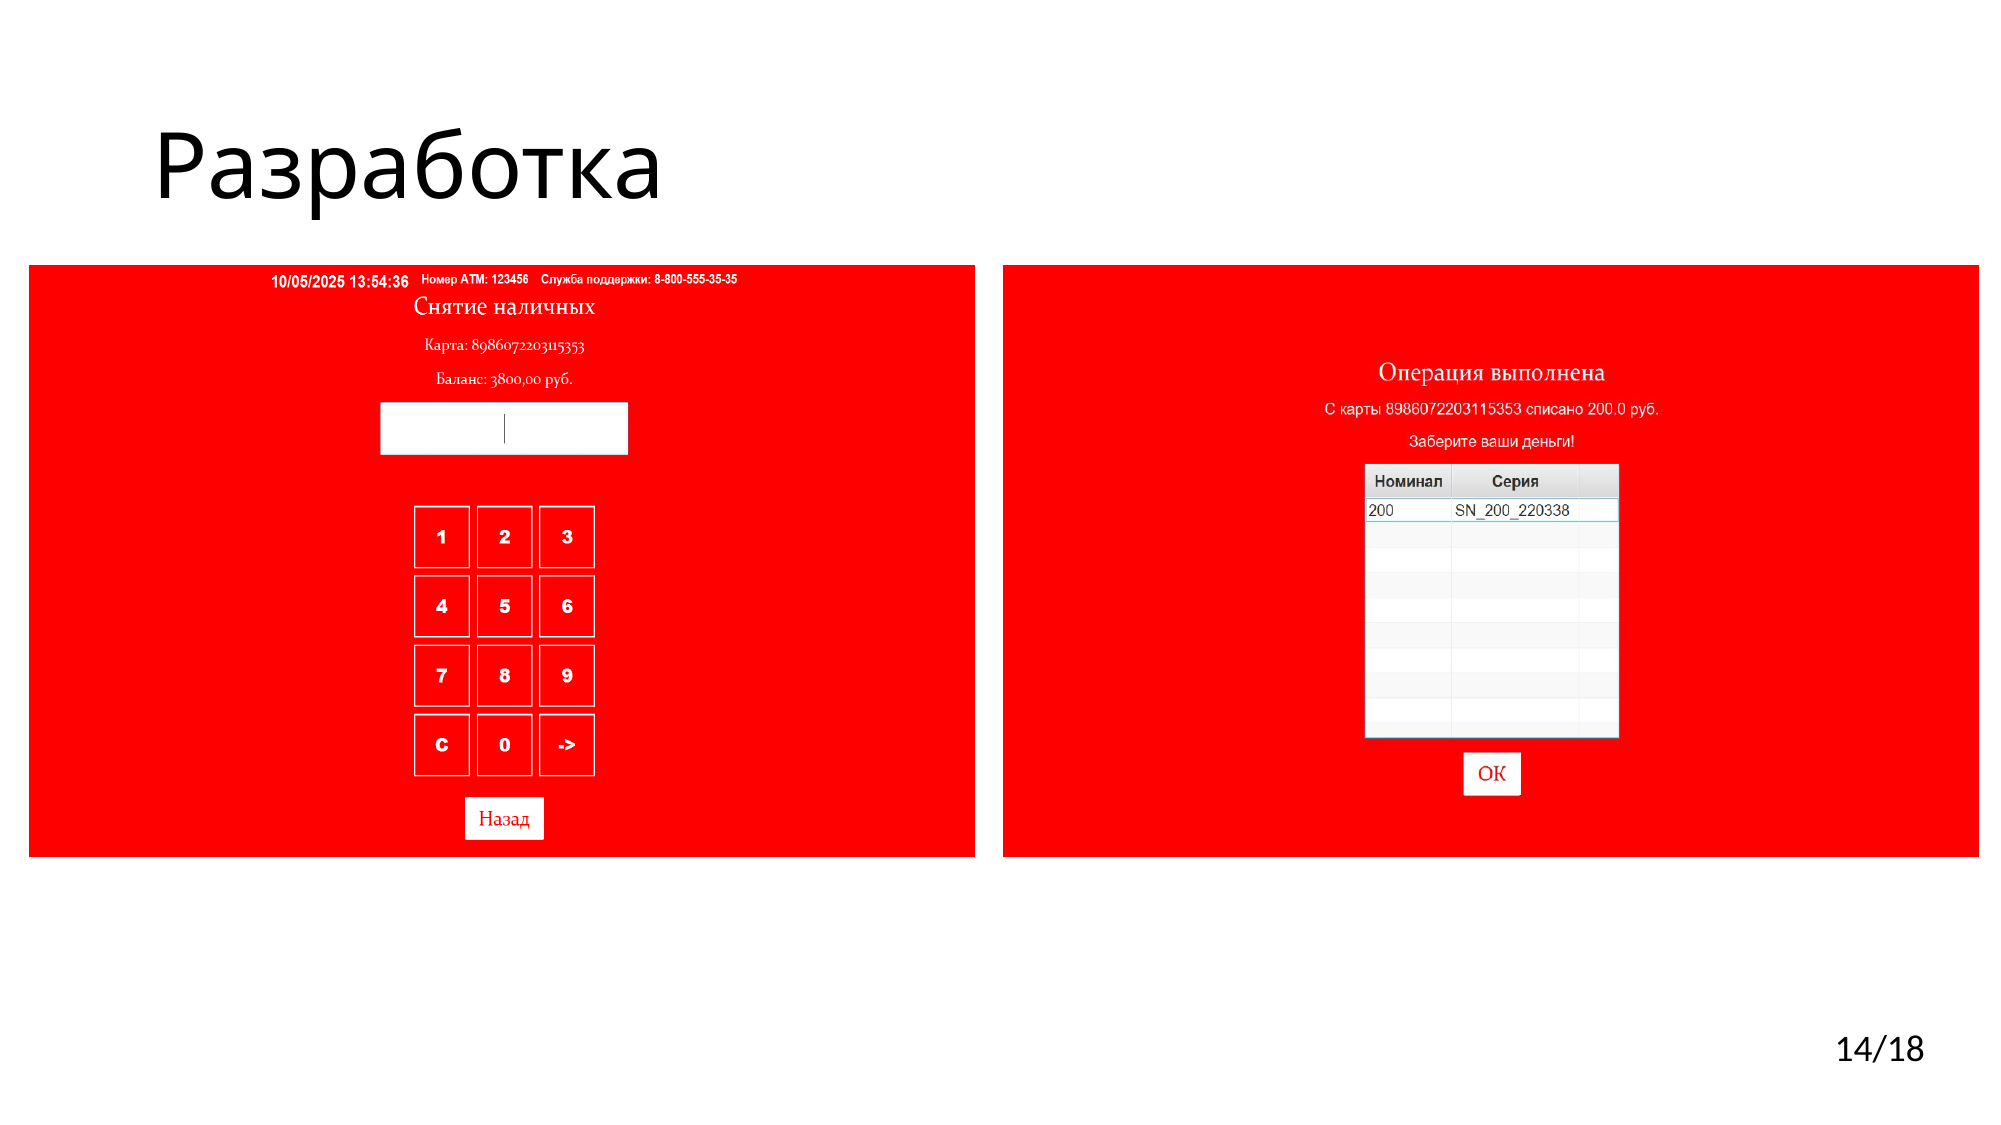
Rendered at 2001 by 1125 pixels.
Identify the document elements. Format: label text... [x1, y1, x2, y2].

text_box 14/18 [1811, 1016, 1940, 1077]
picture [1003, 265, 1979, 857]
title Разработка [137, 59, 1863, 278]
picture [29, 265, 975, 857]
